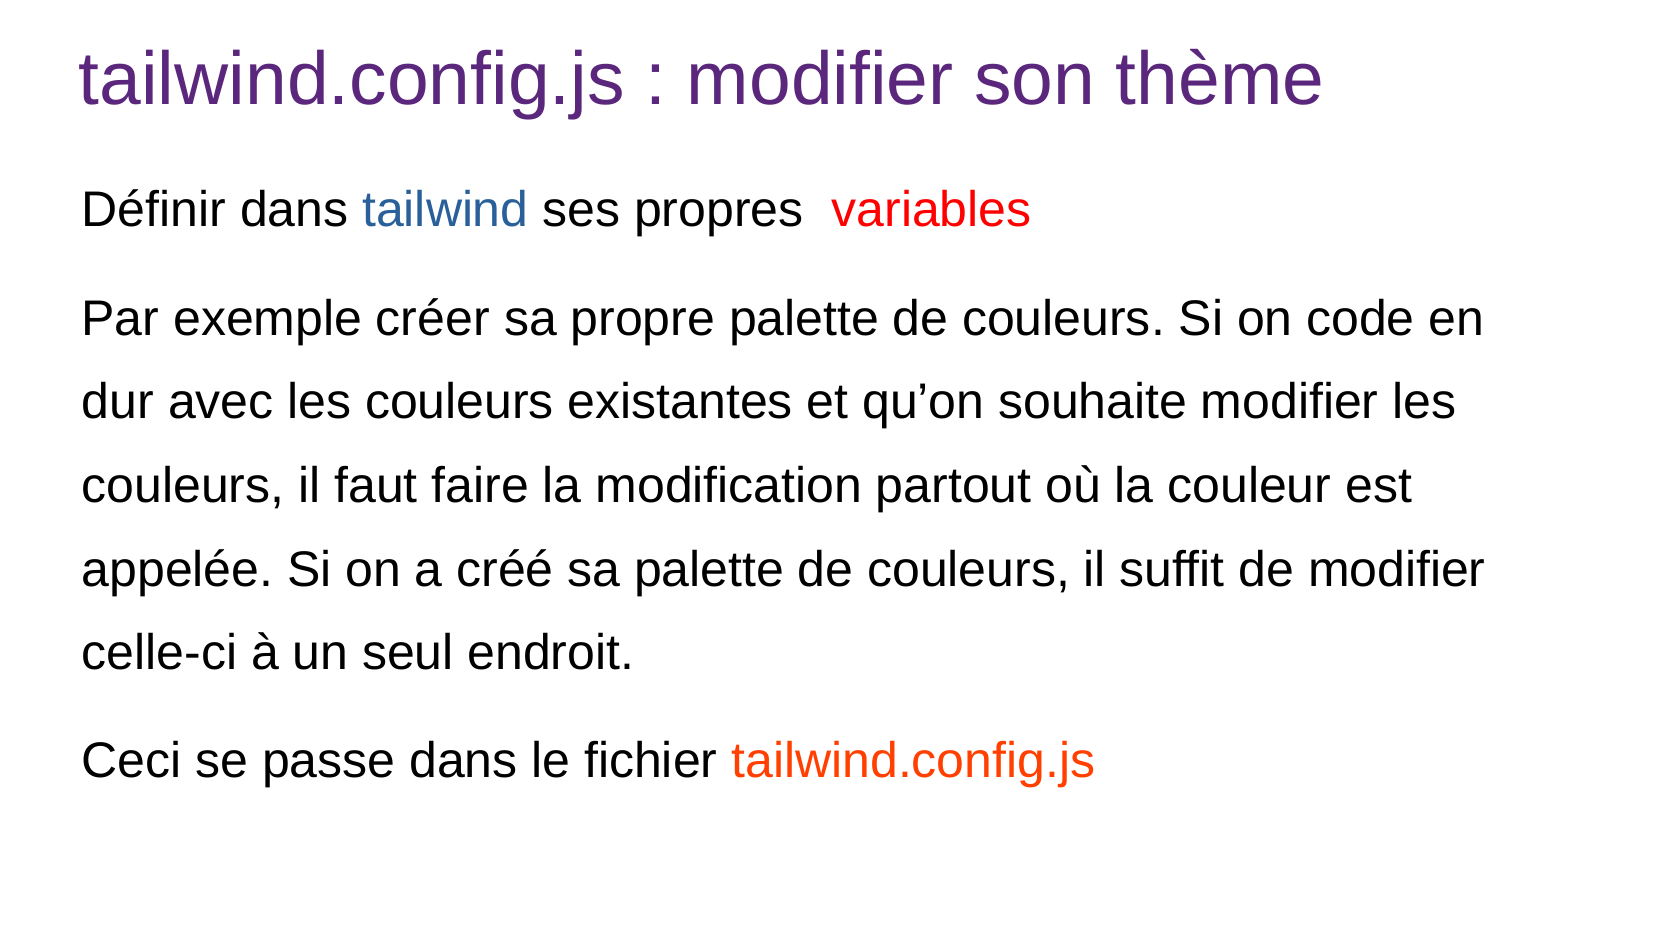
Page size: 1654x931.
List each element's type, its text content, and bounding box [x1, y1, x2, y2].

text_box Définir dans tailwind ses propres variables Par exemple créer sa propre palette de couleurs. Si on code en dur avec les couleurs existantes et qu’on souhaite modifier les couleurs, il faut faire la modification partout où la couleur est appelée. Si on a créé sa palette de couleurs, il suffit de modifier celle-ci à un seul endroit. Ceci se passe dans le fichier tailwind.config.js [81, 153, 1570, 805]
title tailwind.config.js : modifier son thème [78, 36, 1556, 148]
